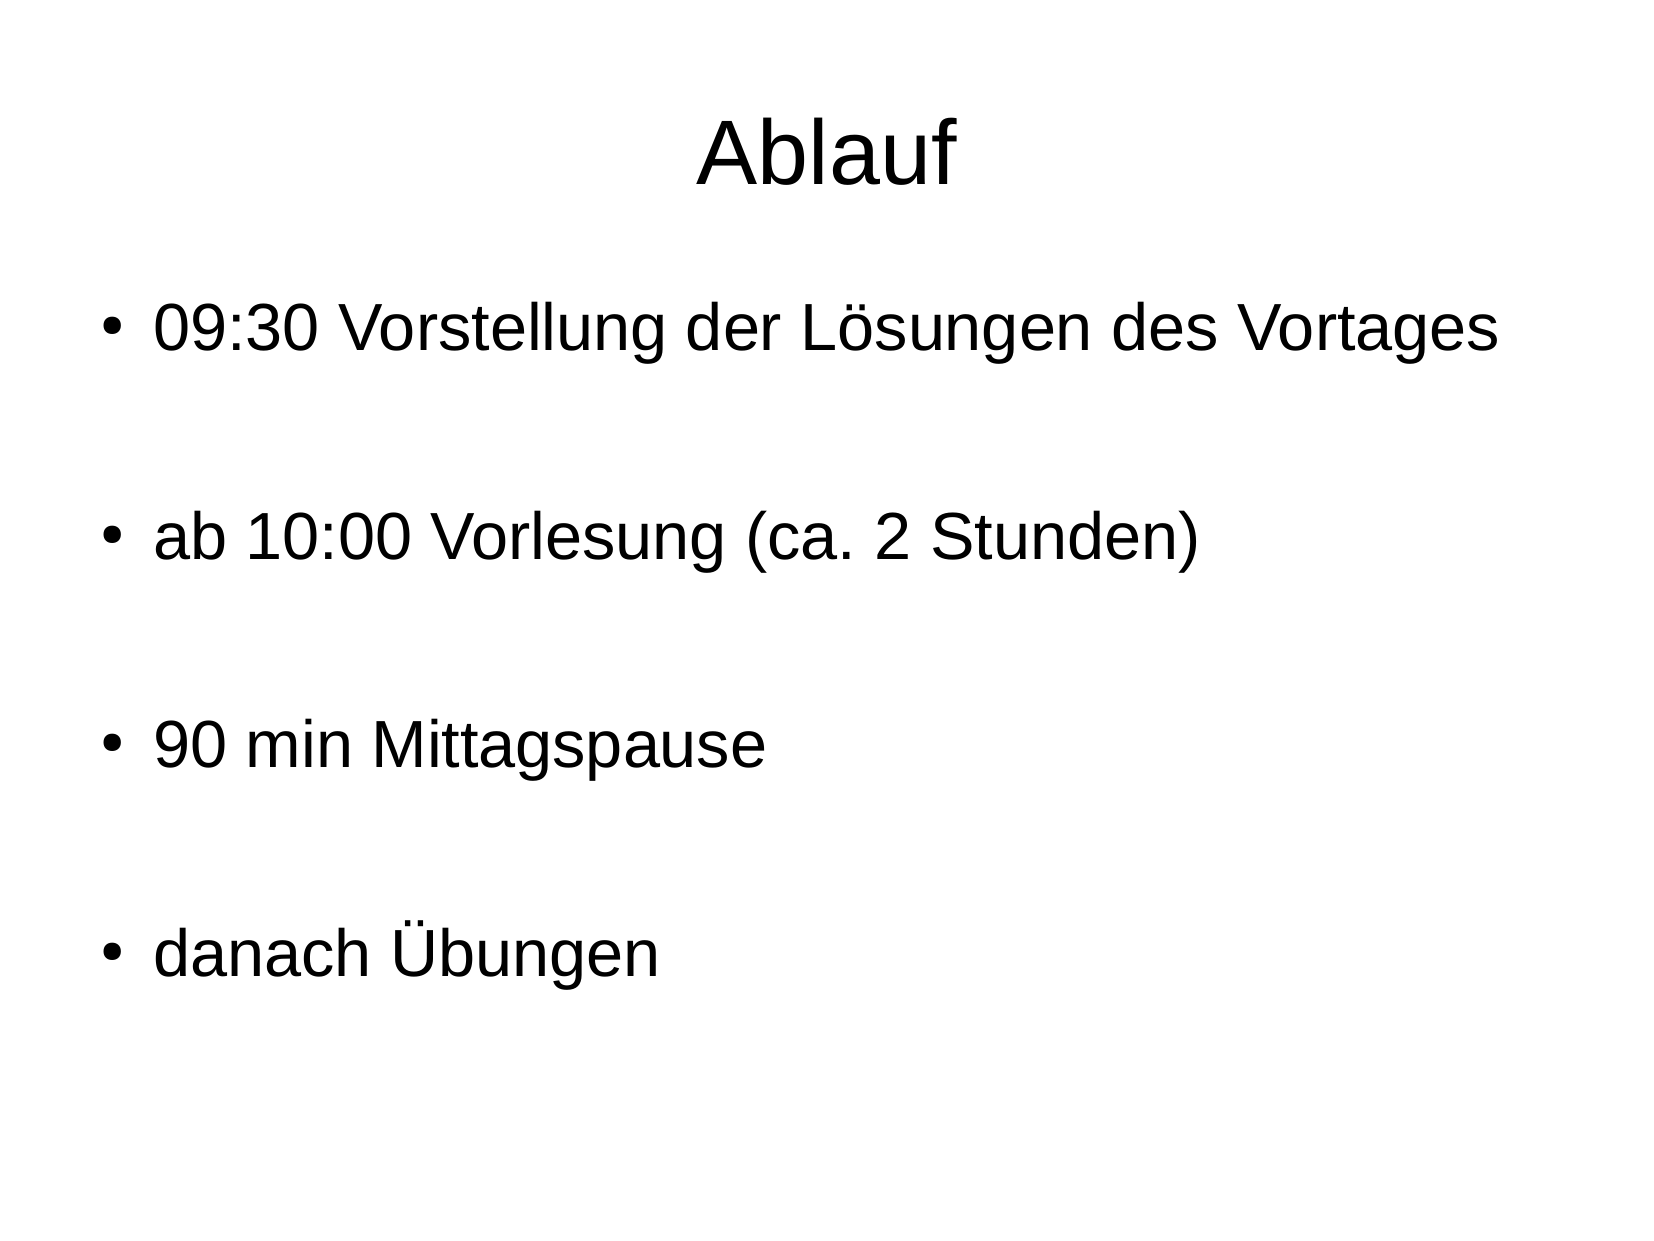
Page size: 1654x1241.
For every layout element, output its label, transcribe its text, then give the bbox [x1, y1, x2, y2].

list 09:30 Vorstellung der Lösungen des Vortages ab 10:00 Vorlesung (ca. 2 Stunden) 90 min Mittagspause danach Übungen [82, 290, 1571, 1109]
title Ablauf [82, 49, 1571, 257]
